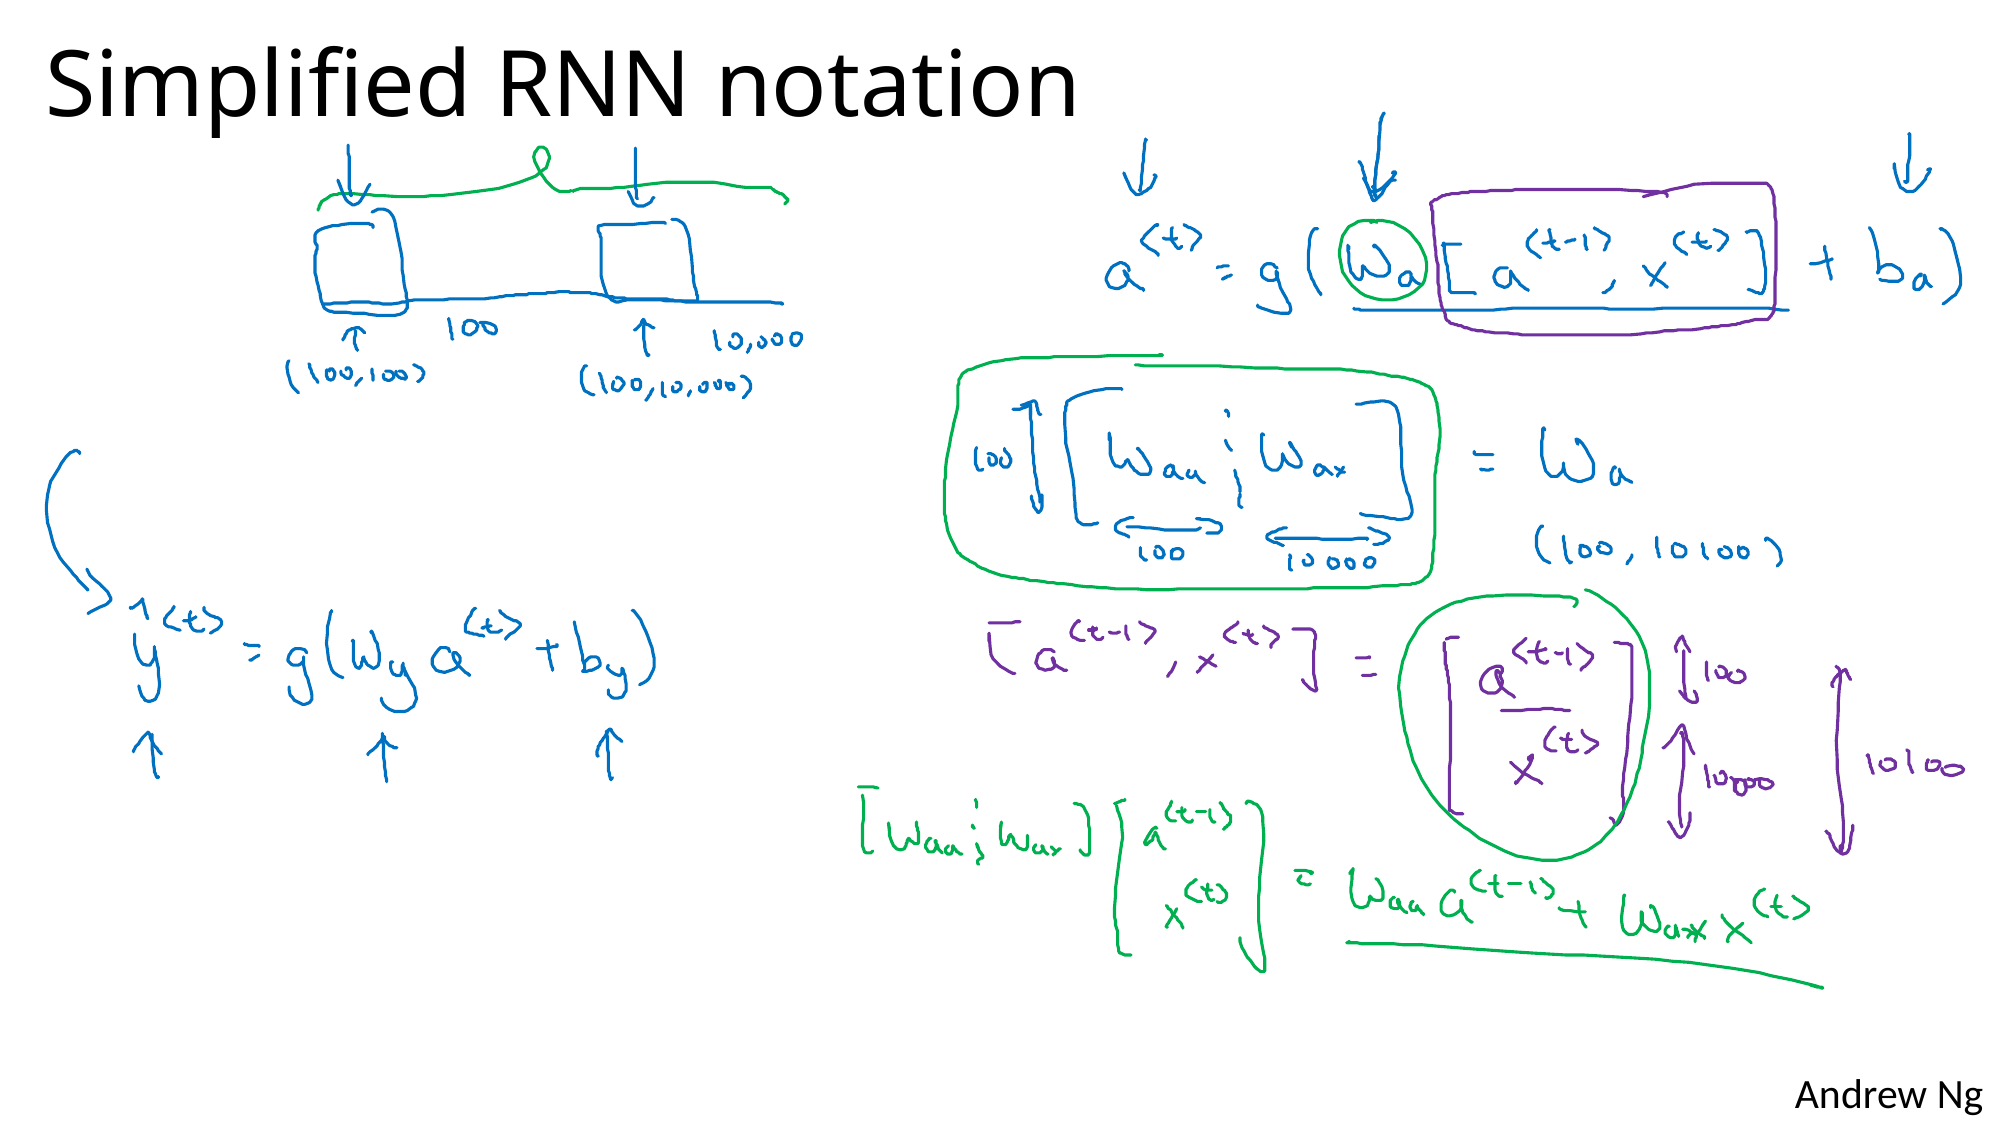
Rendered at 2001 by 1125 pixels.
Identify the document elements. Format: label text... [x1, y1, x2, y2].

picture [42, 109, 1969, 993]
title Simplified RNN notation [30, 29, 2000, 248]
